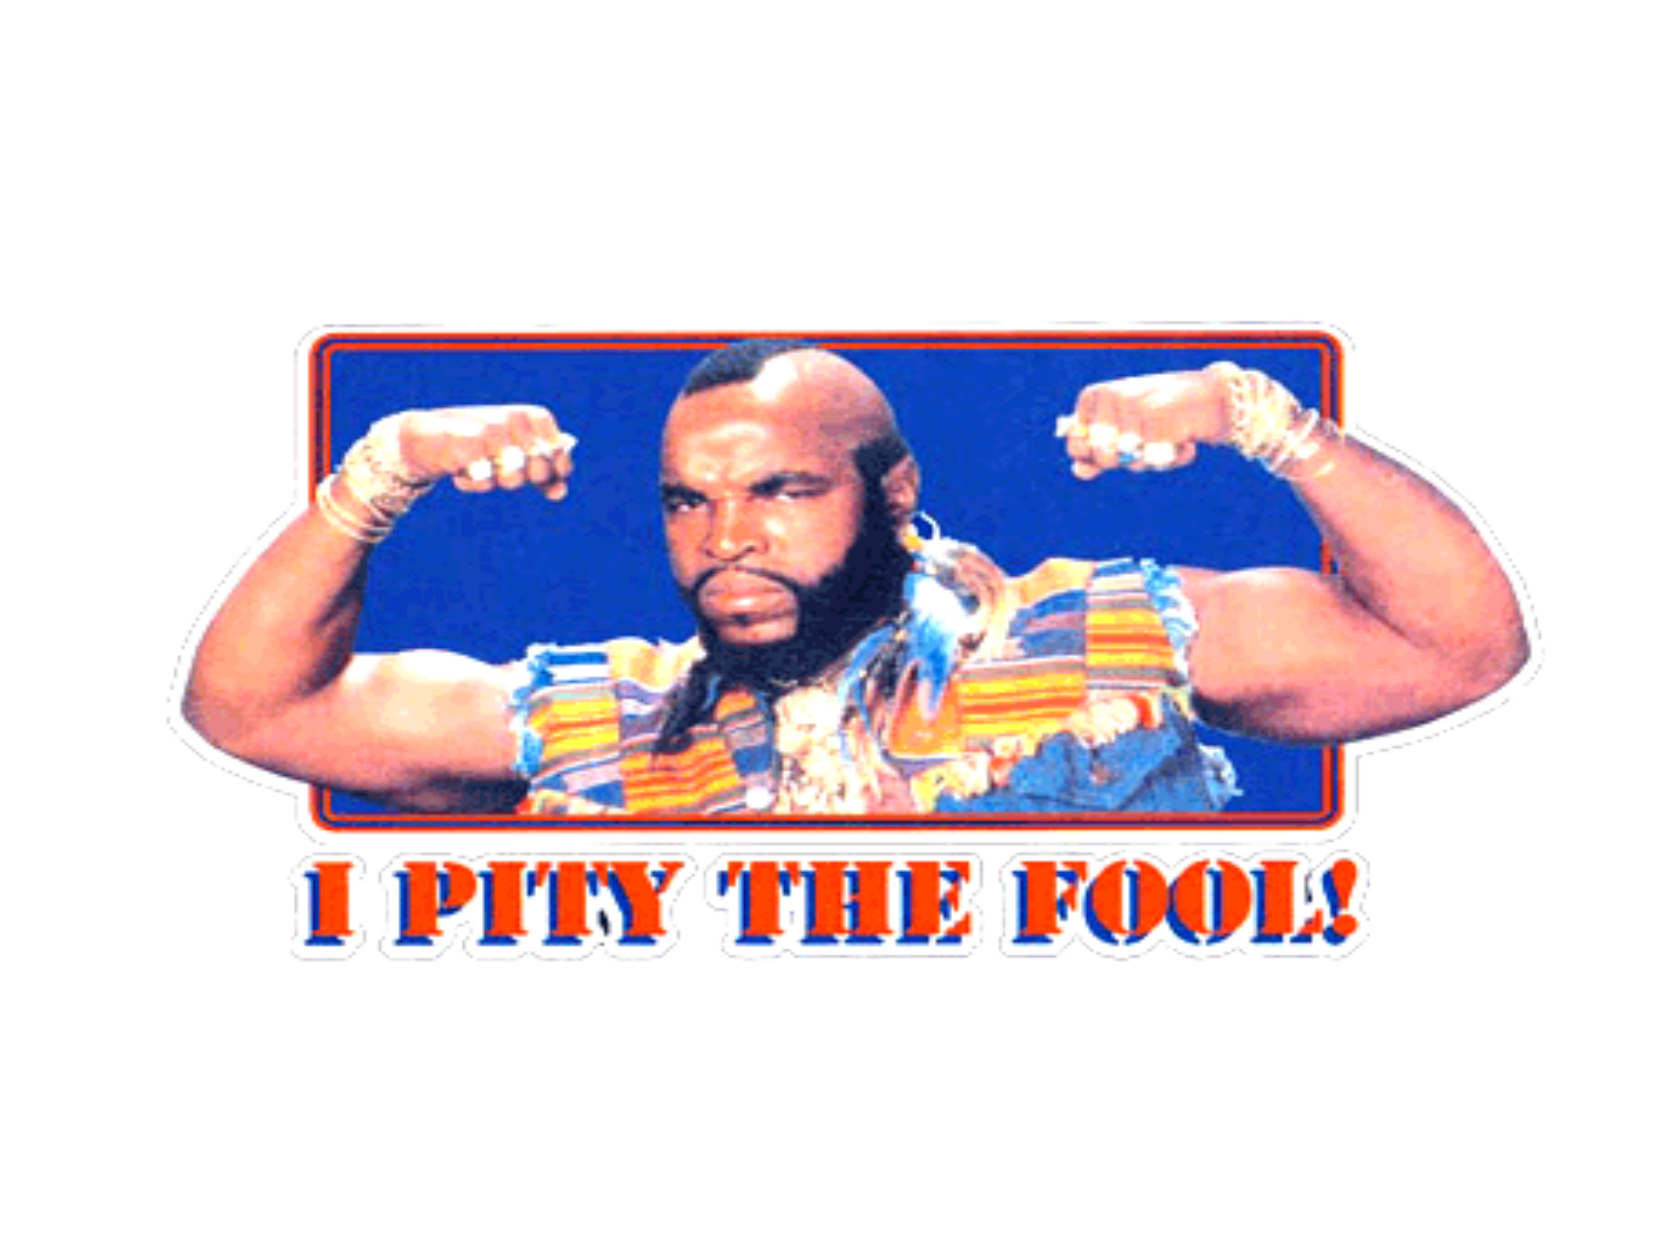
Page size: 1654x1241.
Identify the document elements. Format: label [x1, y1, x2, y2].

picture [131, 75, 1576, 1201]
